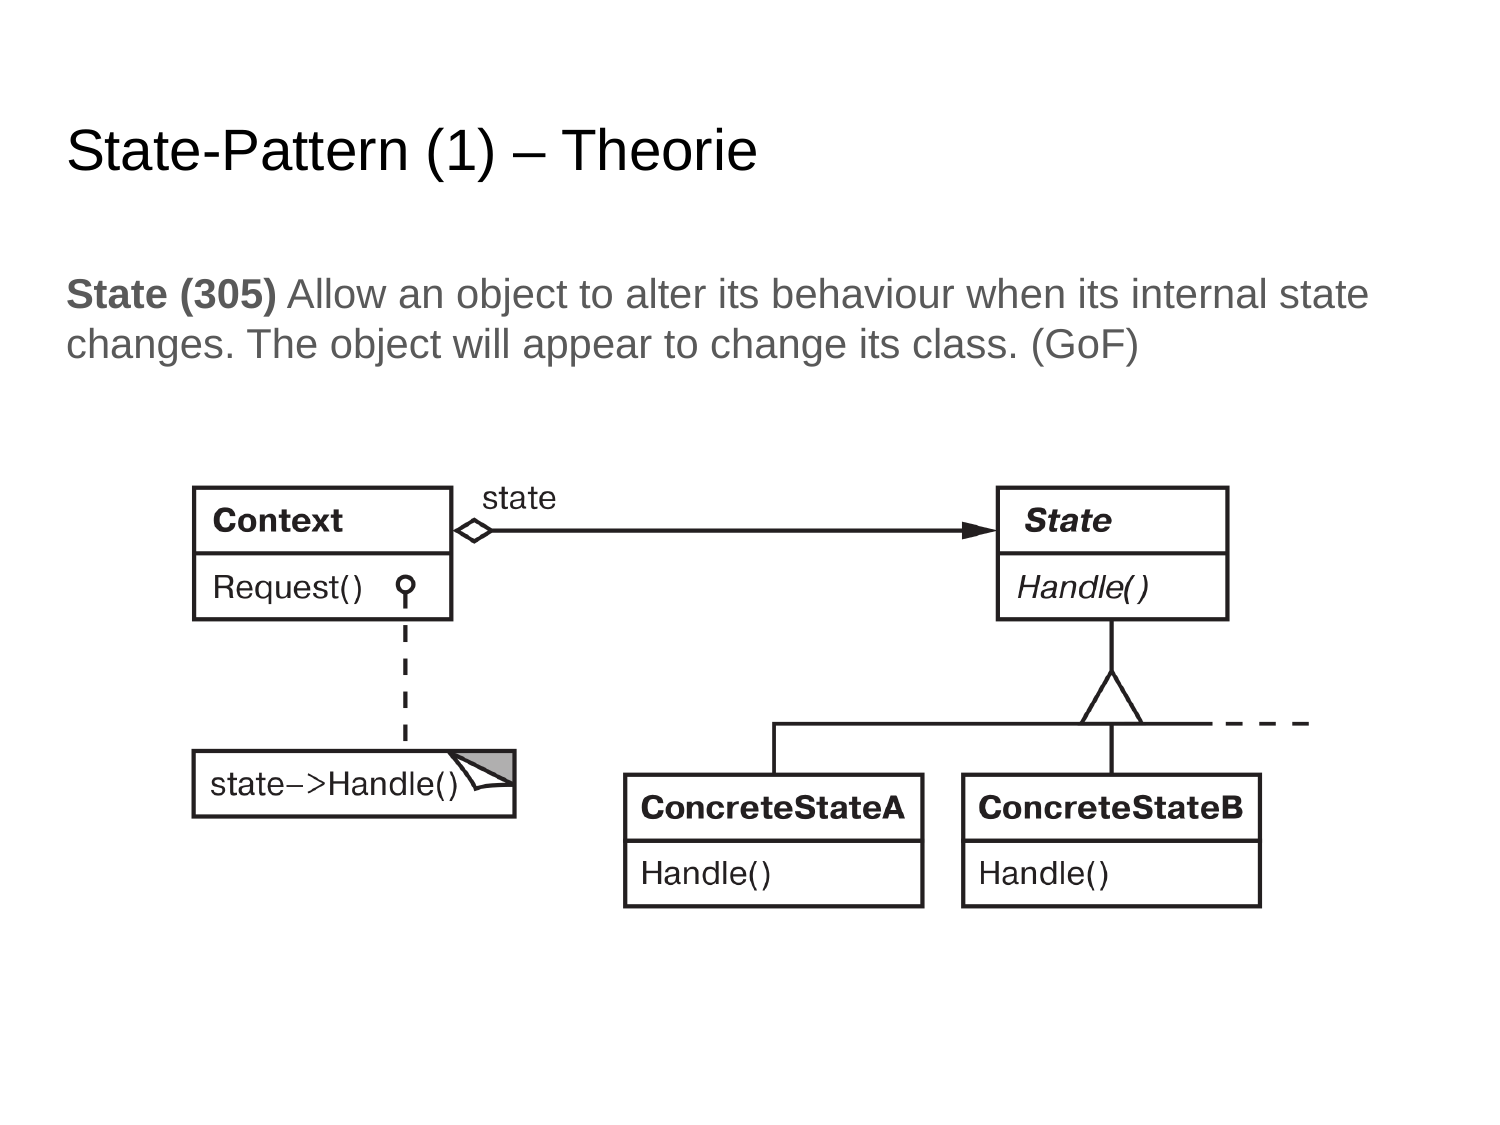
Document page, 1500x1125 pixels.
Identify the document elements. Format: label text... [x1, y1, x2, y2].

list State (305) Allow an object to alter its behaviour when its internal state changes. The object will appear to change its class. (GoF) [51, 252, 1449, 1000]
picture [142, 467, 1358, 927]
title State-Pattern (1) ‒ Theorie [51, 97, 1449, 223]
